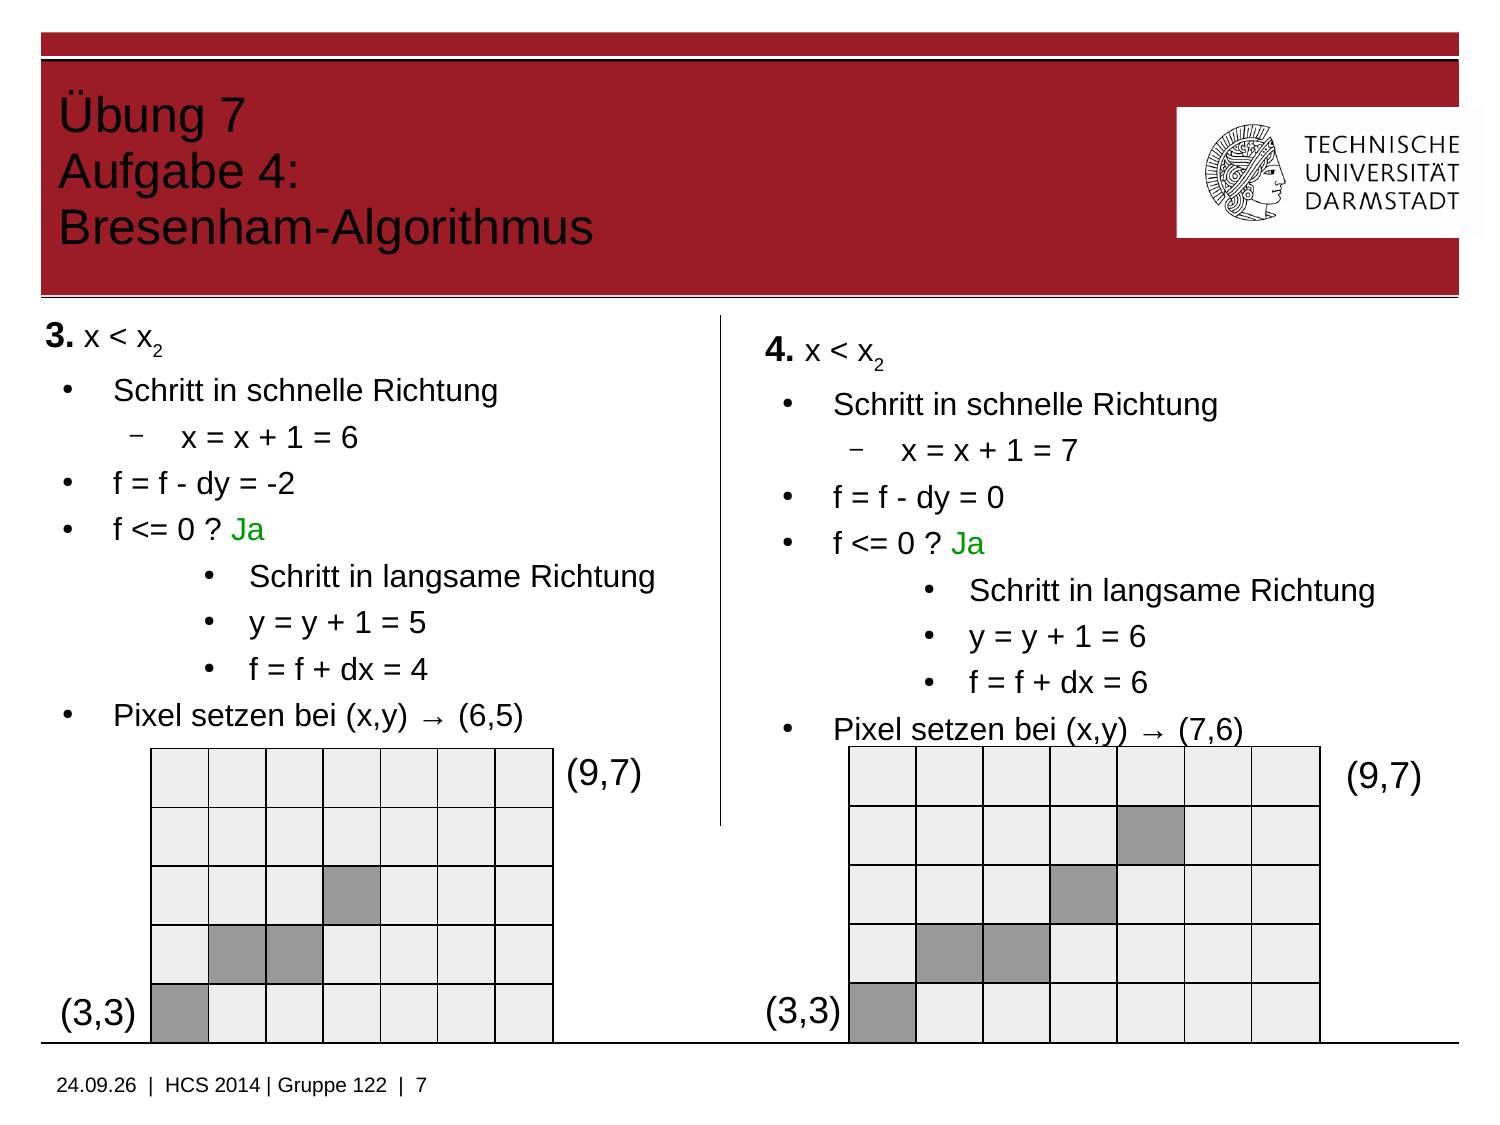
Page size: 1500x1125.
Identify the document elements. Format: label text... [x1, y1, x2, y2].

table_header [209, 749, 265, 807]
list 3. x < x2 Schritt in schnelle Richtung x = x + 1 = 6 f = f - dy = -2 f <= 0 ? Ja Schritt in langsame Richtung y = y + 1 = 5 f = f + dx = 4 Pixel setzen bei (x,y) → (6,5) [45, 301, 706, 736]
table_header [1185, 747, 1251, 805]
table_cell [1252, 925, 1319, 982]
table_cell [917, 925, 982, 982]
table_cell [324, 867, 380, 924]
table_cell [1252, 807, 1319, 864]
table_cell [209, 867, 265, 924]
table_cell [1051, 866, 1116, 923]
table_header [917, 747, 982, 805]
table_cell [1252, 984, 1319, 1042]
table_cell [209, 808, 265, 865]
table_header [1051, 747, 1116, 805]
table_cell [859, 984, 915, 1042]
table_cell [267, 808, 322, 865]
table_cell [917, 866, 982, 923]
table_cell [1185, 984, 1251, 1042]
table_cell [267, 926, 322, 983]
table_cell [438, 926, 494, 983]
table_cell [267, 867, 322, 924]
table_cell [1051, 925, 1116, 982]
table_cell [152, 926, 208, 983]
table_cell [438, 867, 494, 924]
table_cell [1051, 807, 1116, 864]
table_cell [1185, 807, 1251, 864]
table_header [984, 747, 1049, 805]
table_header [381, 749, 437, 807]
table_cell [209, 985, 265, 1042]
table_cell [984, 807, 1049, 864]
table_cell [381, 985, 437, 1042]
table_cell [984, 984, 1049, 1042]
table_header [324, 749, 380, 807]
table_cell [438, 808, 494, 865]
table_header [1252, 747, 1319, 805]
title Übung 7 Aufgabe 4: Bresenham-Algorithmus [58, 87, 1149, 255]
table_header [152, 749, 208, 807]
table_cell [984, 866, 1049, 923]
table_cell [1185, 866, 1251, 923]
table_cell [154, 985, 208, 1042]
table_cell [1118, 984, 1184, 1042]
table_cell [496, 985, 552, 1042]
table_cell [324, 808, 380, 865]
table_cell [1118, 925, 1184, 982]
table_header [1118, 747, 1184, 805]
table_cell [267, 985, 322, 1042]
table_cell [496, 867, 552, 924]
table_cell [850, 925, 915, 982]
table_cell [917, 984, 982, 1042]
table_cell [438, 985, 494, 1042]
table_header [438, 749, 494, 807]
table_cell [496, 926, 552, 983]
table_cell [1118, 807, 1184, 864]
table_cell [209, 926, 265, 983]
table_header [267, 749, 322, 807]
table_cell [1118, 866, 1184, 923]
table_cell [496, 808, 552, 865]
table_cell [152, 808, 208, 865]
table_cell [1252, 866, 1319, 923]
table_header [496, 749, 552, 807]
table_cell [850, 807, 915, 864]
table_cell [381, 926, 437, 983]
table_cell [324, 985, 380, 1042]
table_cell [1051, 984, 1116, 1042]
table_cell [324, 926, 380, 983]
text_box (3,3) [45, 984, 154, 1045]
table_cell [984, 925, 1049, 982]
table_cell [1185, 925, 1251, 982]
picture [1176, 107, 1484, 238]
table_cell [381, 808, 437, 865]
table_cell [917, 807, 982, 864]
table_cell [152, 867, 208, 924]
list 4. x < x2 Schritt in schnelle Richtung x = x + 1 = 7 f = f - dy = 0 f <= 0 ? Ja Schritt in langsame Richtung y = y + 1 = 6 f = f + dx = 6 Pixel setzen bei (x,y) → (7,6) [765, 314, 1456, 751]
table_cell [850, 866, 915, 923]
text_box (9,7) [1331, 746, 1441, 807]
table_header [850, 747, 915, 805]
table_cell [381, 867, 437, 924]
text_box (3,3) [750, 982, 859, 1043]
text_box (9,7) [551, 744, 661, 805]
